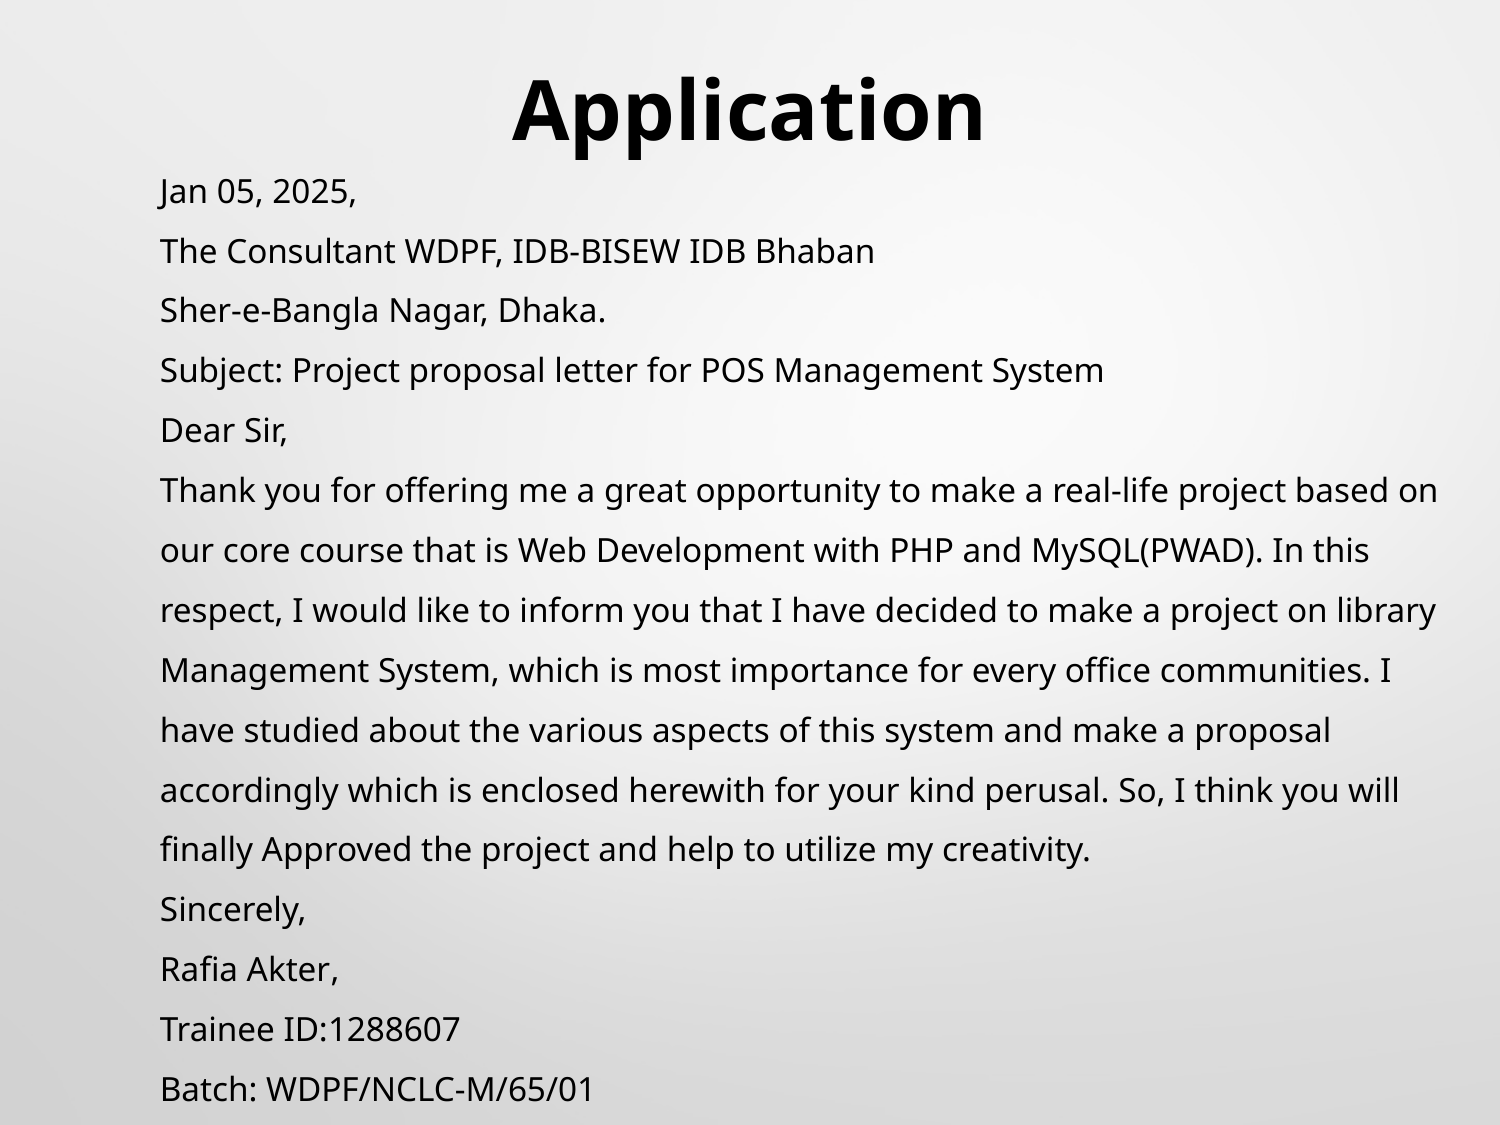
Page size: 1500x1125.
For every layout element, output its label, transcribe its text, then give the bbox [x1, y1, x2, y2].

title Application [112, 44, 1388, 306]
text_box Jan 05, 2025, The Consultant WDPF, IDB-BISEW IDB Bhaban Sher-e-Bangla Nagar, Dhaka. Subject: Project proposal letter for POS Management System Dear Sir, Thank you for offering me a great opportunity to make a real-life project based on our core course that is Web Development with PHP and MySQL(PWAD). In this respect, I would like to inform you that I have decided to make a project on library Management System, which is most importance for every office communities. I have studied about the various aspects of this system and make a proposal accordingly which is enclosed herewith for your kind perusal. So, I think you will finally Approved the project and help to utilize my creativity. Sincerely, Rafia Akter, Trainee ID:1288607 Batch: WDPF/NCLC-M/65/01 [145, 142, 1473, 1061]
